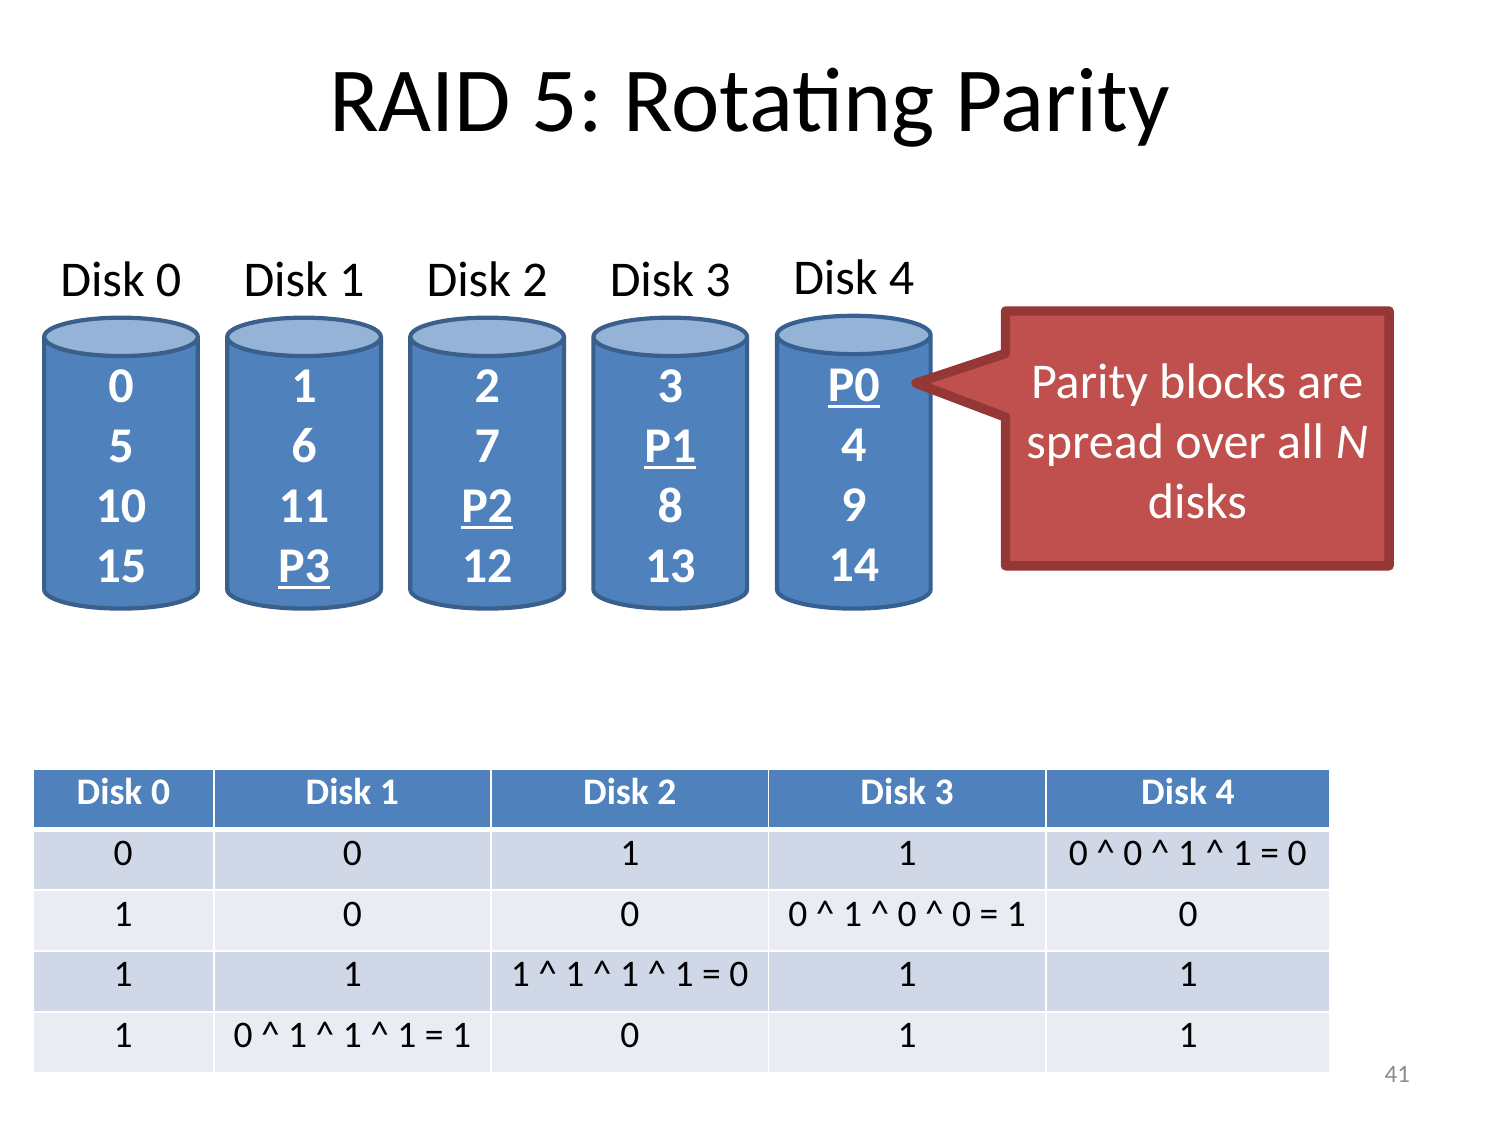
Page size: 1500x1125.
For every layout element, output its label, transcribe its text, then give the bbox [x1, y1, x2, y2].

text_box 1 6 11 P3 [227, 340, 381, 609]
table_cell 1 ^ 1 ^ 1 ^ 1 = 0 [492, 952, 768, 1011]
table_header Disk 2 [492, 770, 768, 827]
table_cell 0 [1047, 891, 1329, 950]
table_cell 0 [492, 1013, 768, 1072]
text_box Disk 3 [594, 239, 746, 315]
table_cell 1 [769, 1013, 1045, 1072]
table_cell 0 [34, 832, 213, 889]
table_cell 1 [215, 952, 490, 1011]
title RAID 5: Rotating Parity [75, 1, 1425, 189]
text_box 3 P1 8 13 [593, 338, 748, 609]
text_box Parity blocks are spread over all N disks [915, 310, 1390, 566]
table_cell 1 [1047, 952, 1329, 1011]
table_cell 1 [34, 891, 213, 950]
table_cell 1 [34, 952, 213, 1011]
table_cell 1 [34, 1013, 213, 1072]
table_cell 1 [769, 952, 1045, 1011]
text_box Disk 4 [778, 237, 930, 313]
table_cell 0 ^ 1 ^ 1 ^ 1 = 1 [215, 1013, 490, 1072]
table_header Disk 1 [215, 770, 490, 827]
table_cell 0 ^ 0 ^ 1 ^ 1 = 0 [1047, 832, 1329, 889]
text_box P0 4 9 14 [776, 336, 931, 609]
table_header Disk 4 [1047, 770, 1329, 827]
table_header Disk 3 [769, 770, 1045, 827]
text_box 2 7 P2 12 [410, 340, 564, 609]
text_box 0 5 10 15 [44, 340, 198, 609]
text_box Disk 0 [45, 239, 197, 315]
table_cell 0 ^ 1 ^ 0 ^ 0 = 1 [769, 891, 1045, 950]
table_cell 0 [215, 891, 490, 950]
slide_number <number> [1074, 1042, 1425, 1103]
table_cell 1 [1047, 1013, 1329, 1072]
table_cell 0 [215, 832, 490, 889]
table_header Disk 0 [34, 770, 213, 827]
table_cell 1 [769, 832, 1045, 889]
table_cell 0 [492, 891, 768, 950]
text_box Disk 1 [228, 239, 380, 315]
table_cell 1 [492, 832, 768, 889]
text_box Disk 2 [411, 239, 563, 315]
